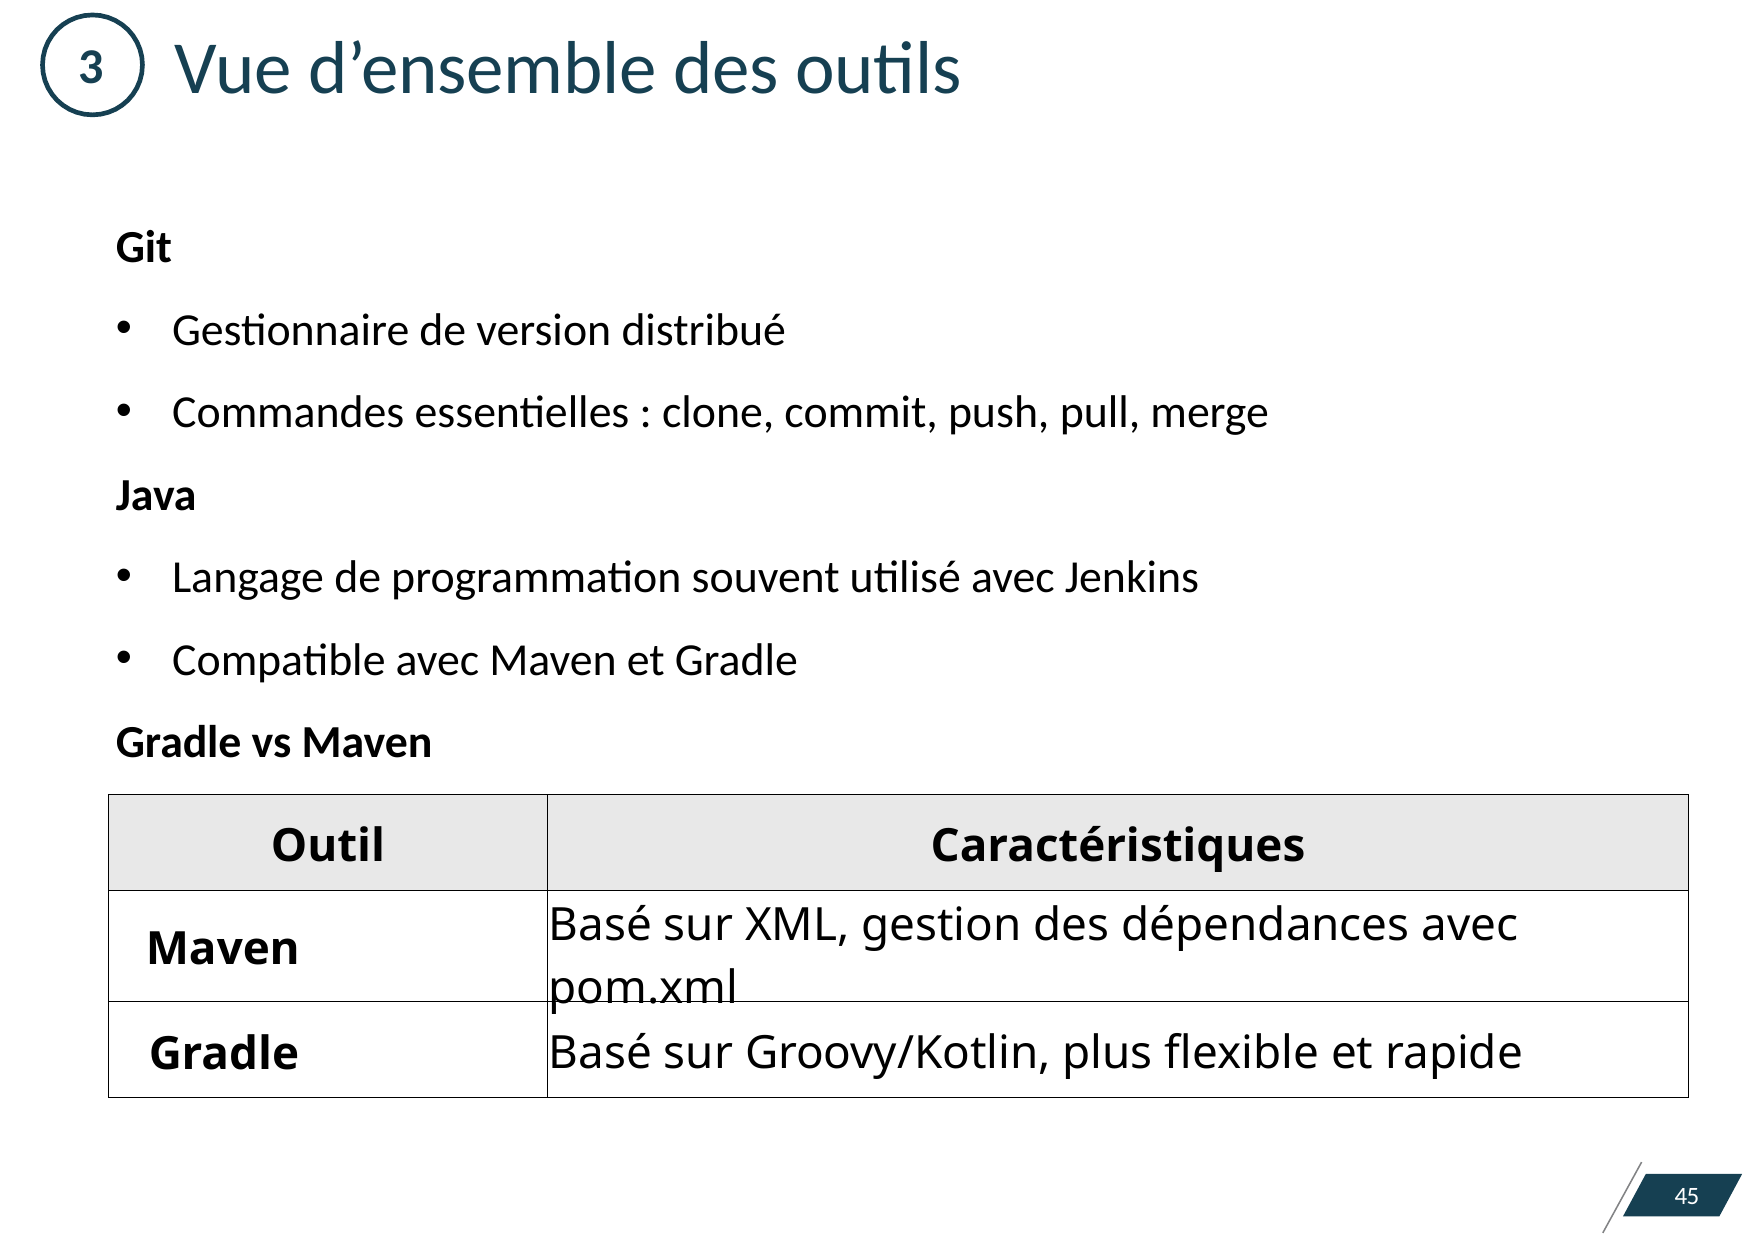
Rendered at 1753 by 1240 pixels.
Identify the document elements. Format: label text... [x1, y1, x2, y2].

table_cell Basé sur XML, gestion des dépendances avec pom.xml [548, 891, 1688, 1001]
text_box Git Gestionnaire de version distribué Commandes essentielles : clone, commit, push, pull, merge Java Langage de programmation souvent utilisé avec Jenkins Compatible avec Maven et Gradle Gradle vs Maven [100, 182, 1727, 775]
table_header Caractéristiques [548, 795, 1688, 890]
table_header Outil [109, 795, 547, 890]
text_box 3 [76, 31, 109, 94]
table_cell Gradle [109, 1002, 547, 1097]
slide_number <number> [1661, 1177, 1718, 1240]
title Vue d’ensemble des outils [172, 16, 1580, 182]
table_cell Basé sur Groovy/Kotlin, plus flexible et rapide [548, 1002, 1688, 1097]
table_cell Maven [109, 891, 547, 1001]
